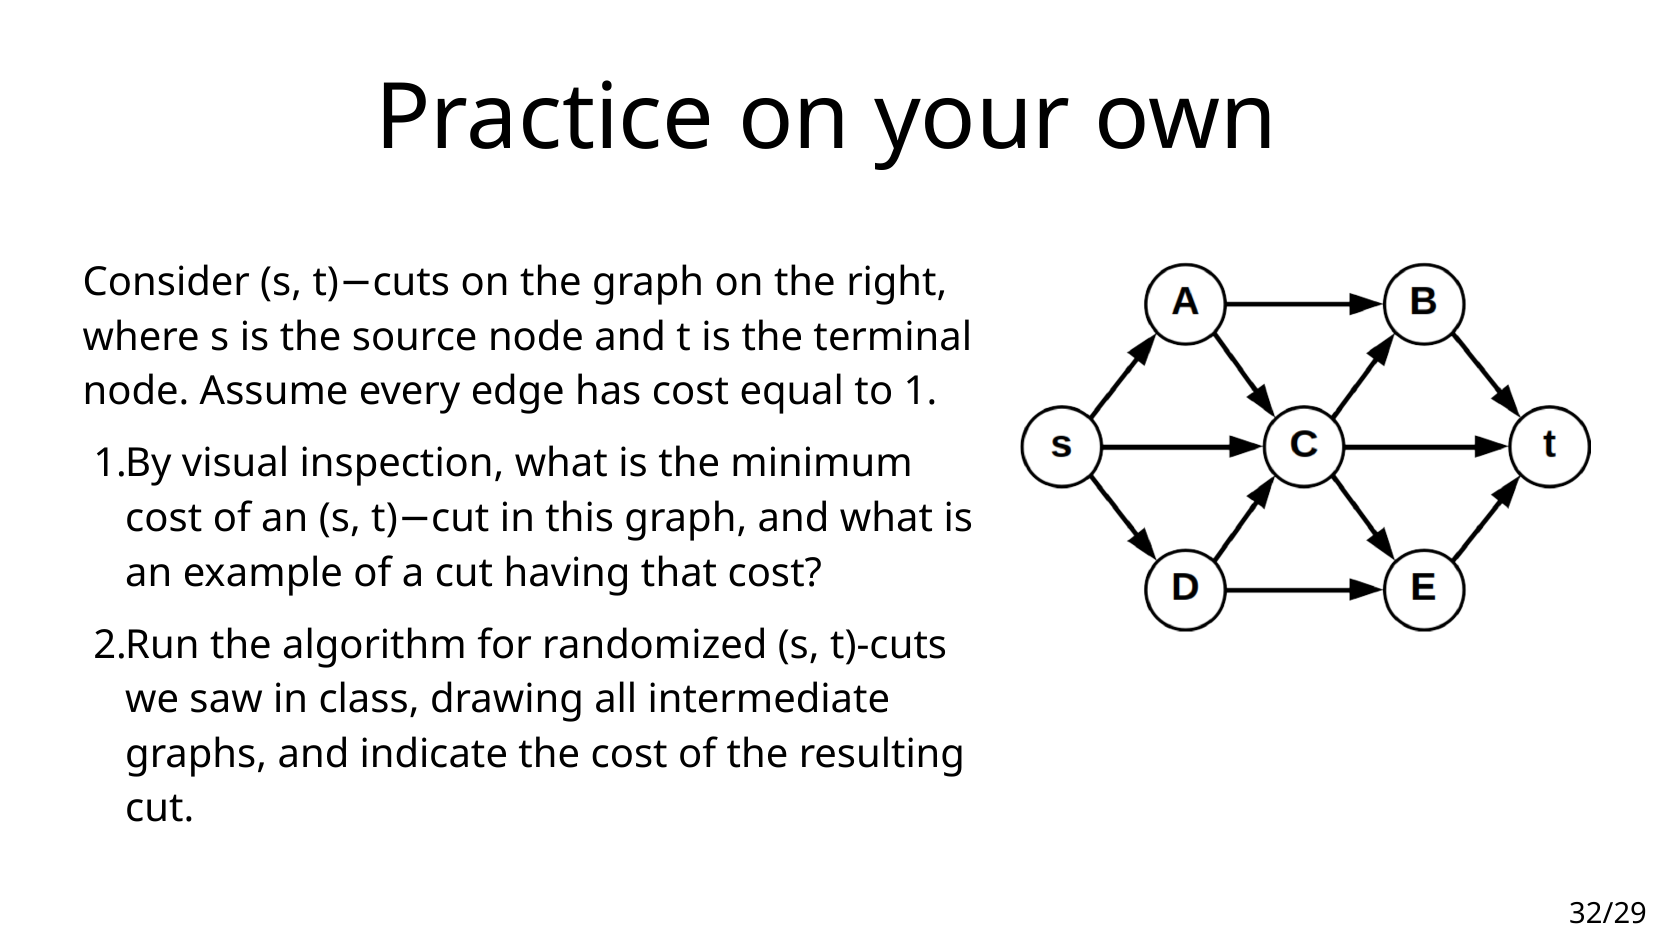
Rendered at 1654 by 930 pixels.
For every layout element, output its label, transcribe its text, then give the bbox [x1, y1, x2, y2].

picture [1005, 252, 1602, 646]
list Consider (s, t)−cuts on the graph on the right, where s is the source node and t is the terminal node. Assume every edge has cost equal to 1. By visual inspection, what is the minimum cost of an (s, t)−cut in this graph, and what is an example of a cut having that cost? Run the algorithm for randomized (s, t)-cuts we saw in class, drawing all intermediate graphs, and indicate the cost of the resulting cut. [82, 252, 976, 871]
title Practice on your own [82, 1, 1571, 225]
